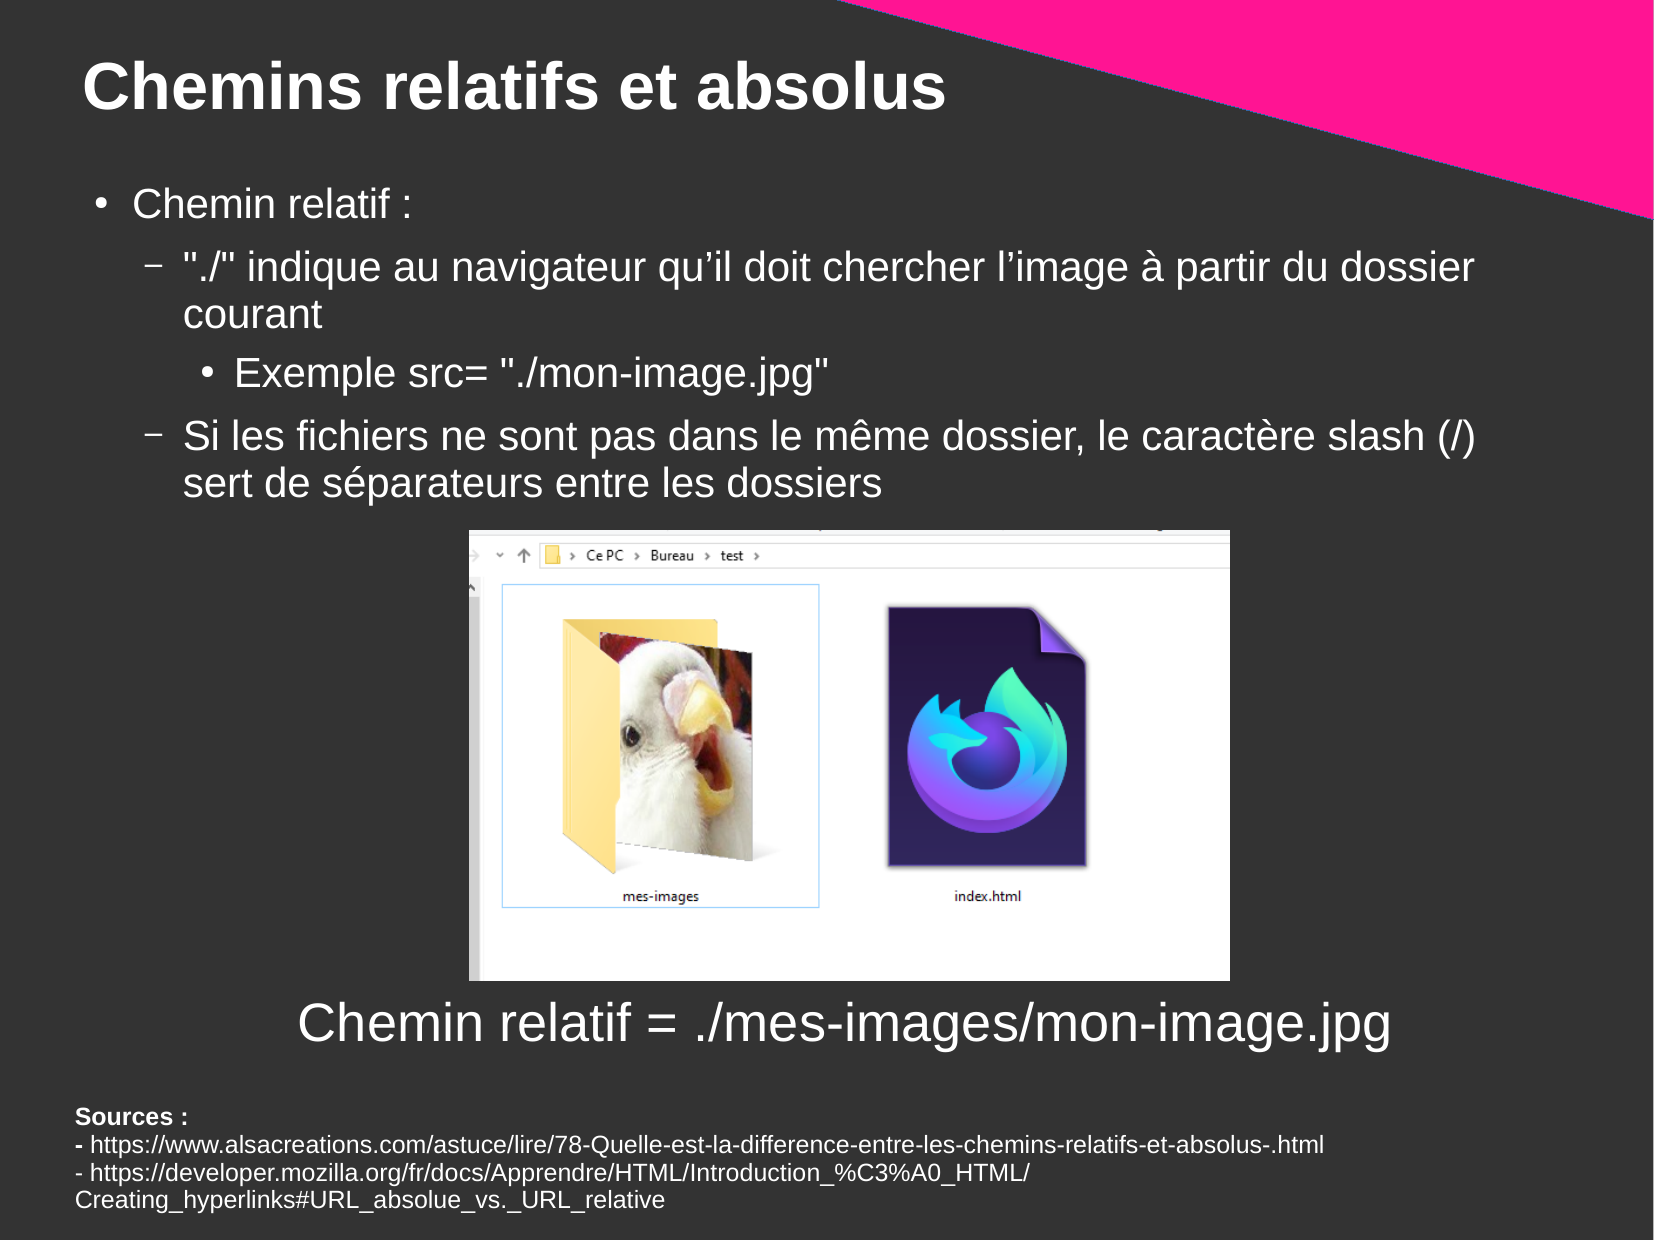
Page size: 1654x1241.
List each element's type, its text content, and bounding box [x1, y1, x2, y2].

picture [469, 530, 1230, 981]
title Chemins relatifs et absolus [82, 49, 1571, 162]
title Chemin relatif = ./mes-images/mon-image.jpg [271, 992, 1421, 1063]
text_box Sources : - https://www.alsacreations.com/astuce/lire/78-Quelle-est-la-difference-entre-les-chemins-relatifs-et-absolus-.html - https://developer.mozilla.org/fr/docs/Apprendre/HTML/Introduction_%C3%A0_HTML/Creating_hyperlinks#URL_absolue_vs._URL_relative [60, 1094, 1546, 1241]
list Chemin relatif : "./" indique au navigateur qu’il doit chercher l’image à partir du dossier courant Exemple src= "./mon-image.jpg" Si les fichiers ne sont pas dans le même dossier, le caractère slash (/) sert de séparateurs entre les dossiers [80, 180, 1546, 508]
text_box [837, 0, 1654, 220]
